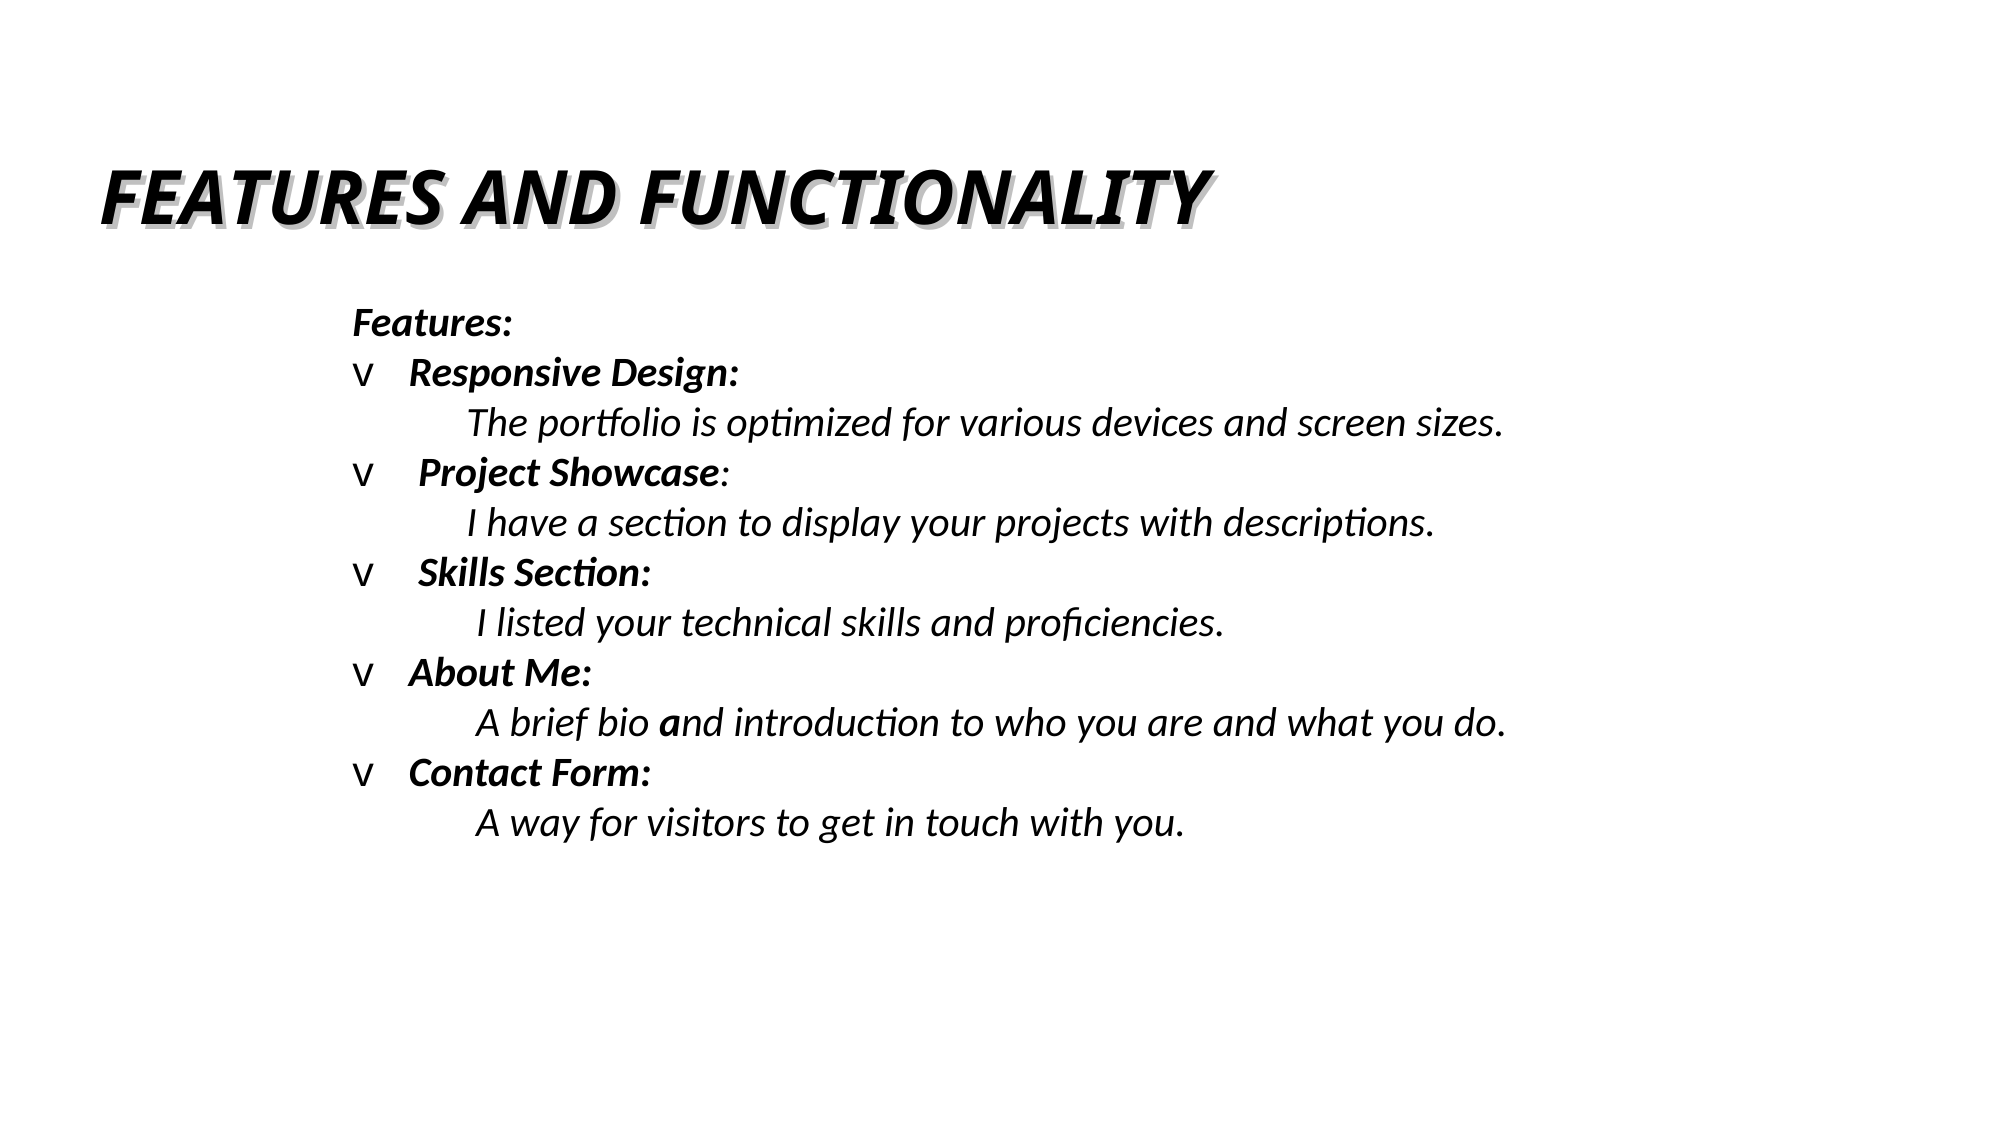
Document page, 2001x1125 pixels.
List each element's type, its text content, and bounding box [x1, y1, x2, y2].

text_box Features: Responsive Design: The portfolio is optimized for various devices and screen sizes. Project Showcase: I have a section to display your projects with descriptions. Skills Section: I listed your technical skills and proficiencies. About Me: A brief bio and introduction to who you are and what you do. Contact Form: A way for visitors to get in touch with you. [337, 287, 1626, 869]
title FEATURES AND FUNCTIONALITY [99, 149, 1952, 241]
